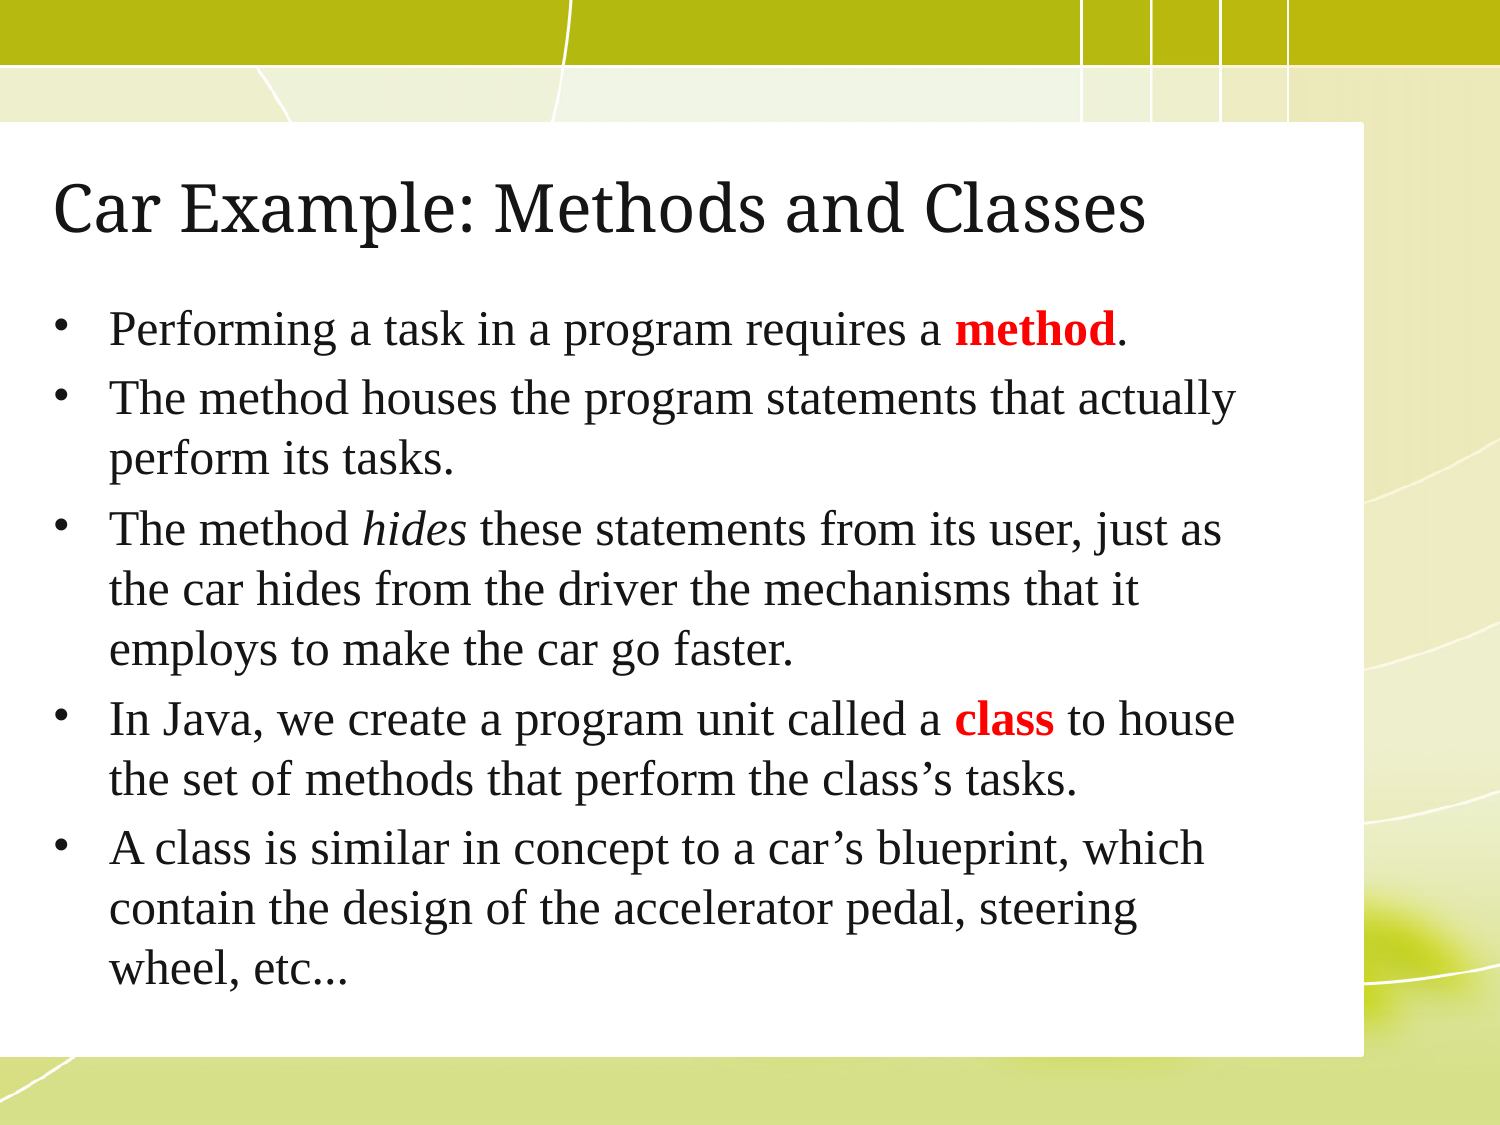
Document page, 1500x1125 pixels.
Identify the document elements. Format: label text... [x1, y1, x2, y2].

list Performing a task in a program requires a method. The method houses the program statements that actually perform its tasks. The method hides these statements from its user, just as the car hides from the driver the mechanisms that it employs to make the car go faster. In Java, we create a program unit called a class to house the set of methods that perform the class’s tasks. A class is similar in concept to a car’s blueprint, which contain the design of the accelerator pedal, steering wheel, etc... [37, 287, 1288, 963]
picture [0, 0, 1500, 1125]
title Car Example: Methods and Classes [37, 137, 1288, 275]
